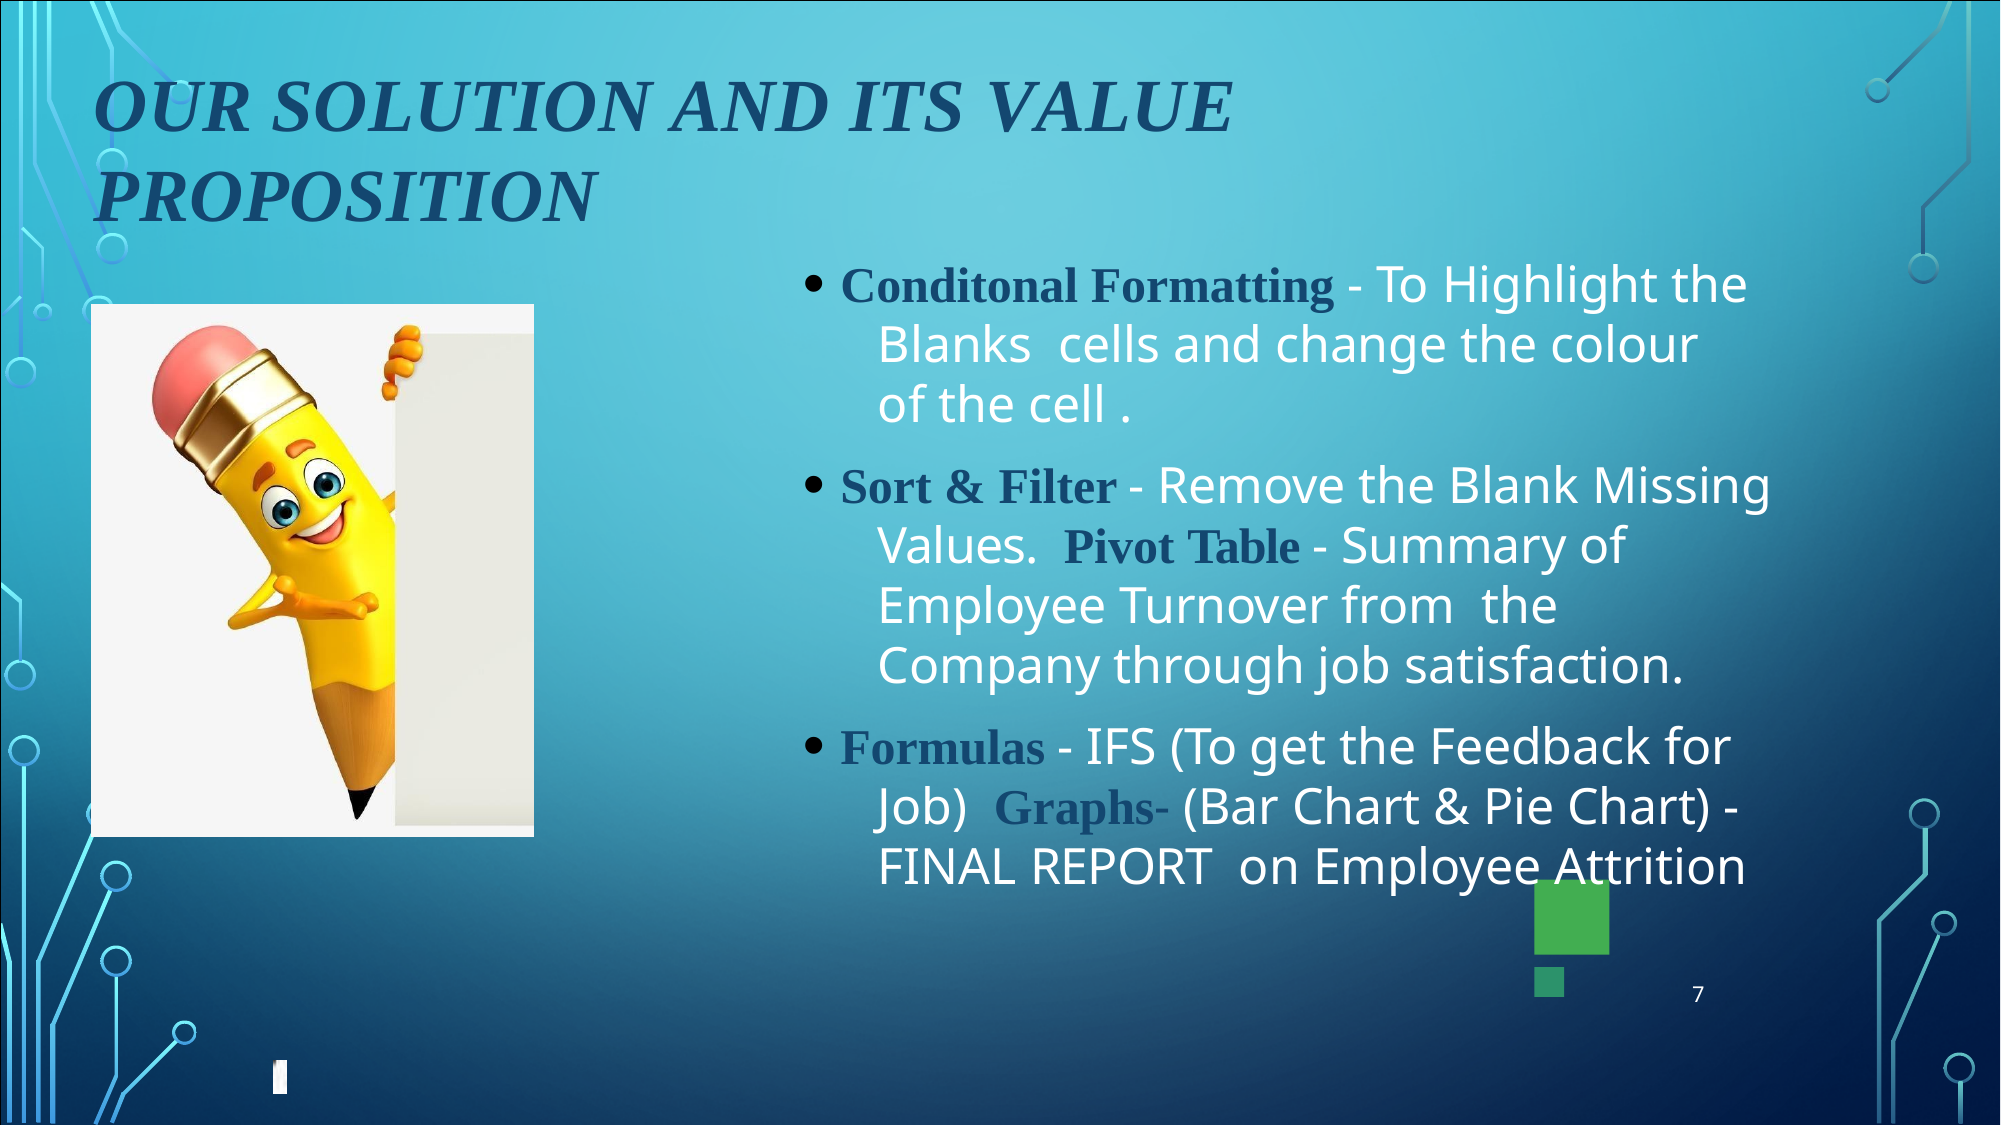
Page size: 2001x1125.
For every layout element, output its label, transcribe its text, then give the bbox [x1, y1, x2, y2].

list Conditonal Formatting - To Highlight the Blanks cells and change the colour of the cell . Sort & Filter - Remove the Blank Missing Values. Pivot Table - Summary of Employee Turnover from the Company through job satisfaction. Formulas - IFS (To get the Feedback for Job) Graphs- (Bar Chart & Pie Chart) - FINAL REPORT on Employee Attrition [502, 250, 1792, 780]
picture [273, 1060, 287, 1094]
title OUR SOLUTION AND ITS VALUE PROPOSITION [91, 98, 1741, 193]
text_box [1534, 879, 1610, 955]
text_box [1534, 967, 1565, 997]
text_box [1685, 965, 1813, 1025]
picture [91, 304, 534, 837]
